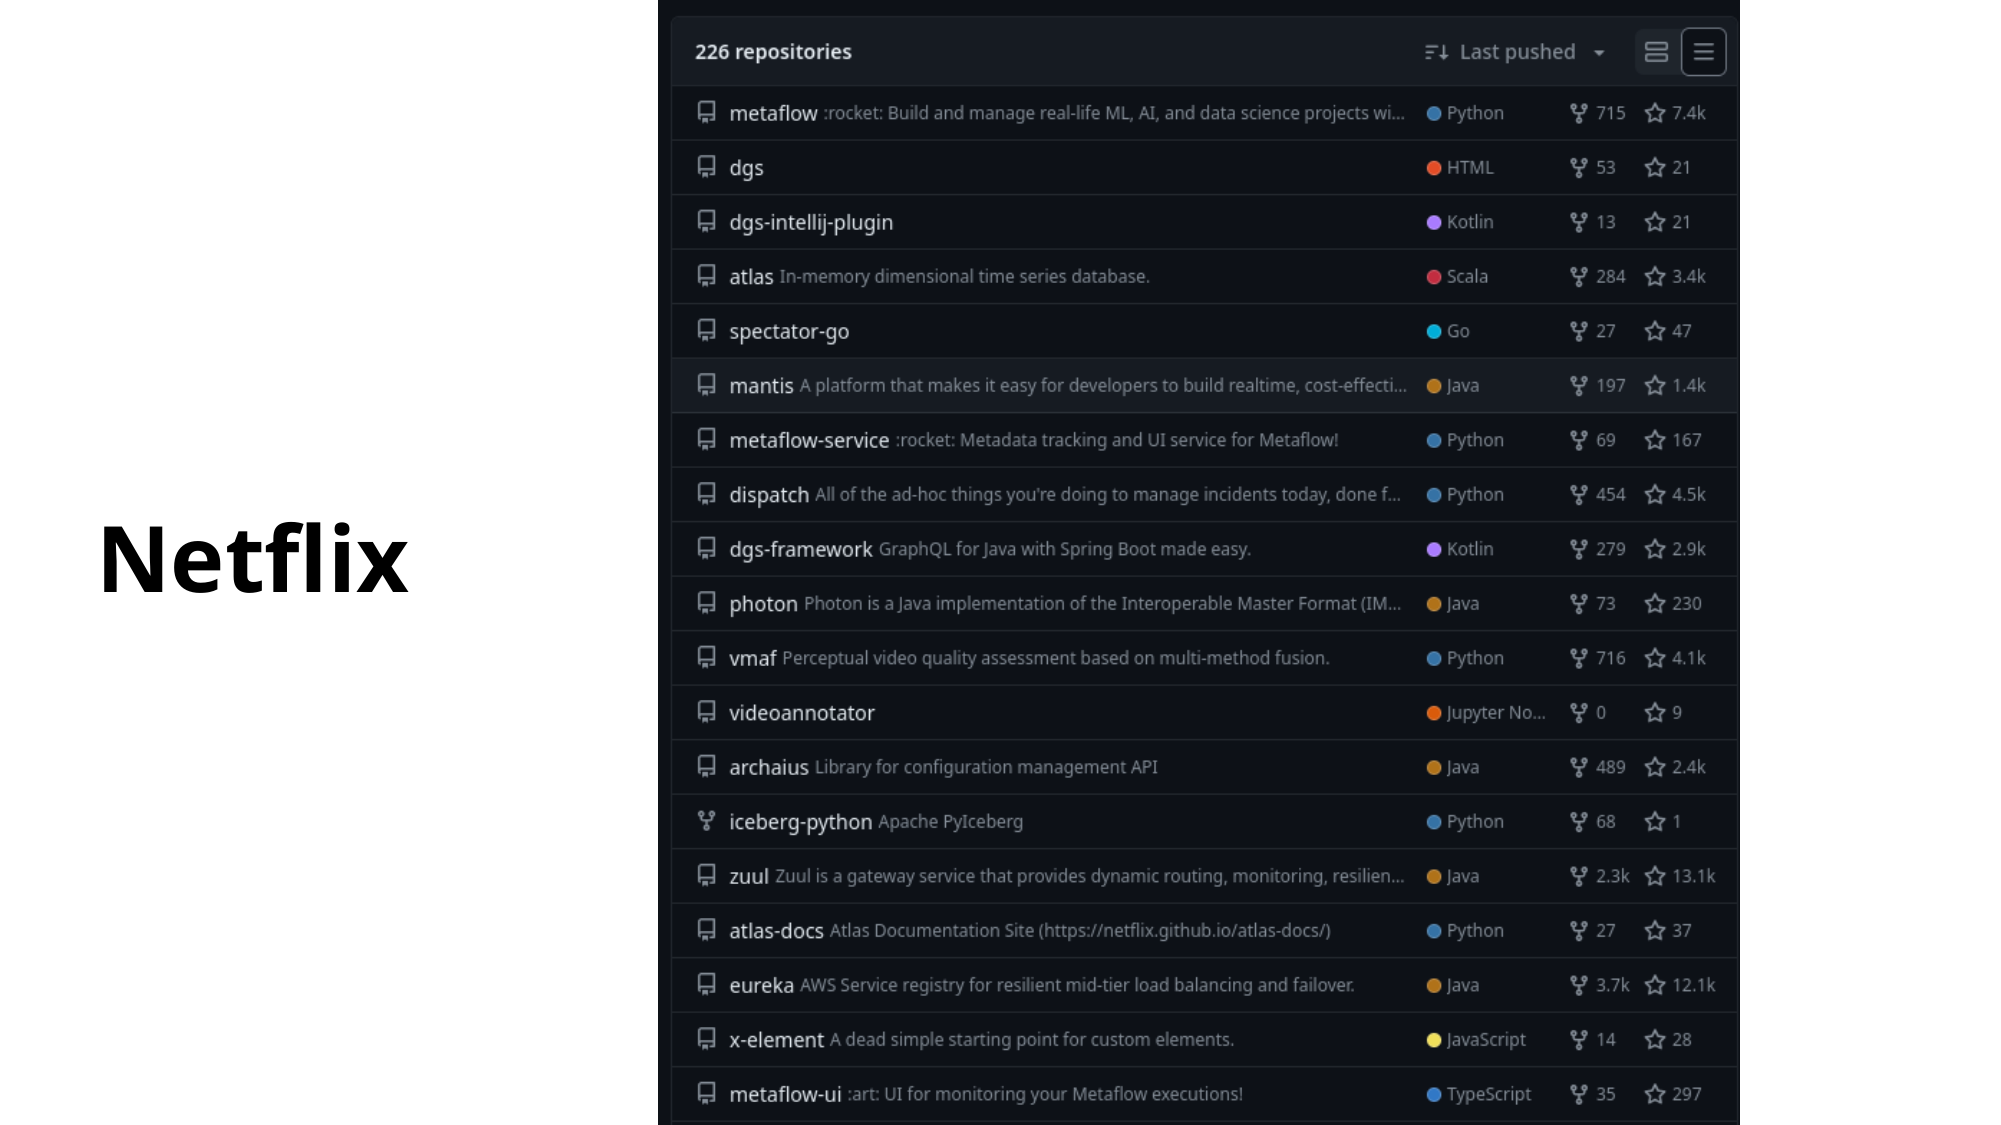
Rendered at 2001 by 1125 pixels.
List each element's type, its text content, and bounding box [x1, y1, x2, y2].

title Netflix [81, 452, 534, 673]
picture [658, 0, 1740, 1125]
